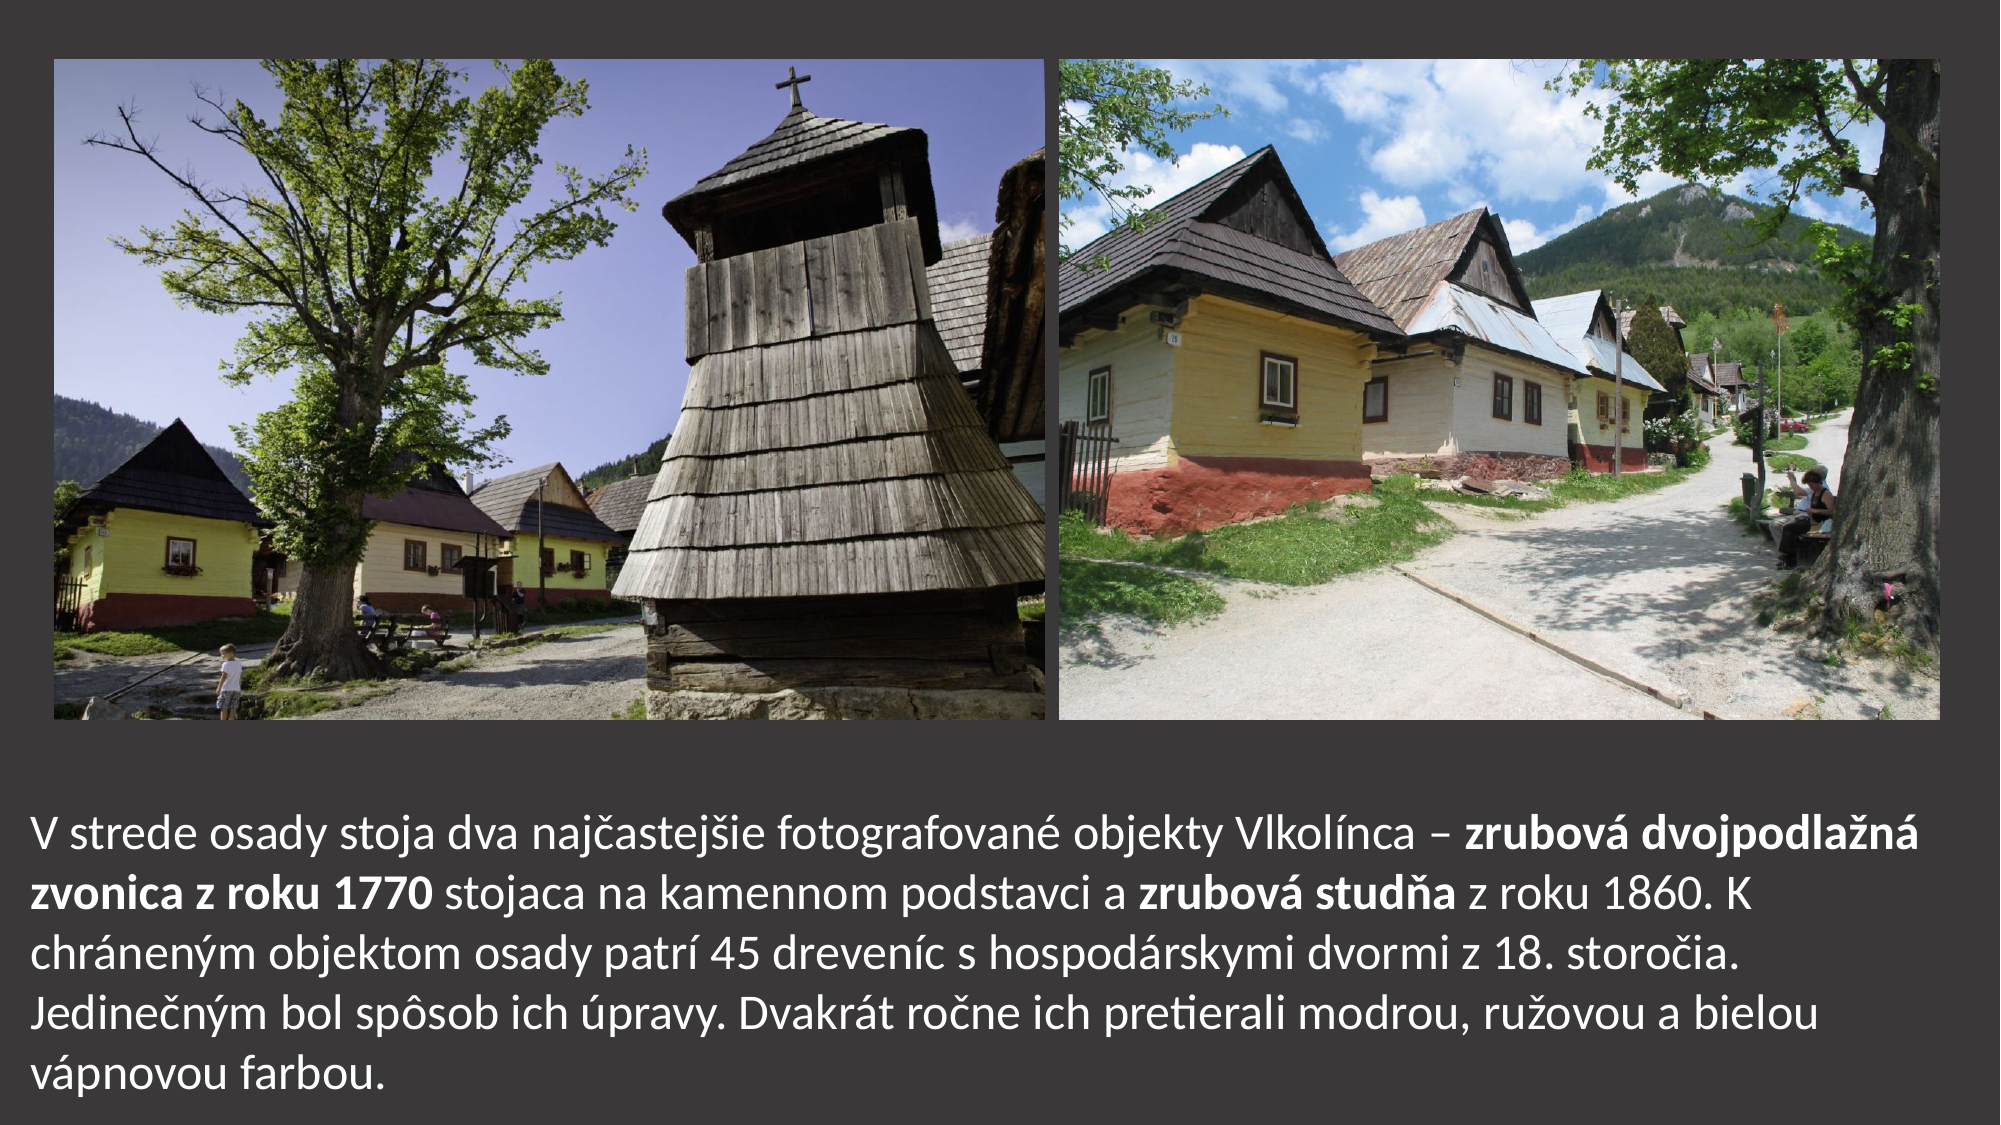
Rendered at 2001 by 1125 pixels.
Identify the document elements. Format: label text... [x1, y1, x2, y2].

text_box V strede osady stoja dva najčastejšie fotografované objekty Vlkolínca – zrubová dvojpodlažná zvonica z roku 1770 stojaca na kamennom podstavci a zrubová studňa z roku 1860. K chráneným objektom osady patrí 45 dreveníc s hospodárskymi dvormi z 18. storočia. Jedinečným bol spôsob ich úpravy. Dvakrát ročne ich pretierali modrou, ružovou a bielou vápnovou farbou. [14, 791, 1980, 1107]
picture [54, 59, 1045, 720]
picture [1059, 59, 1940, 720]
